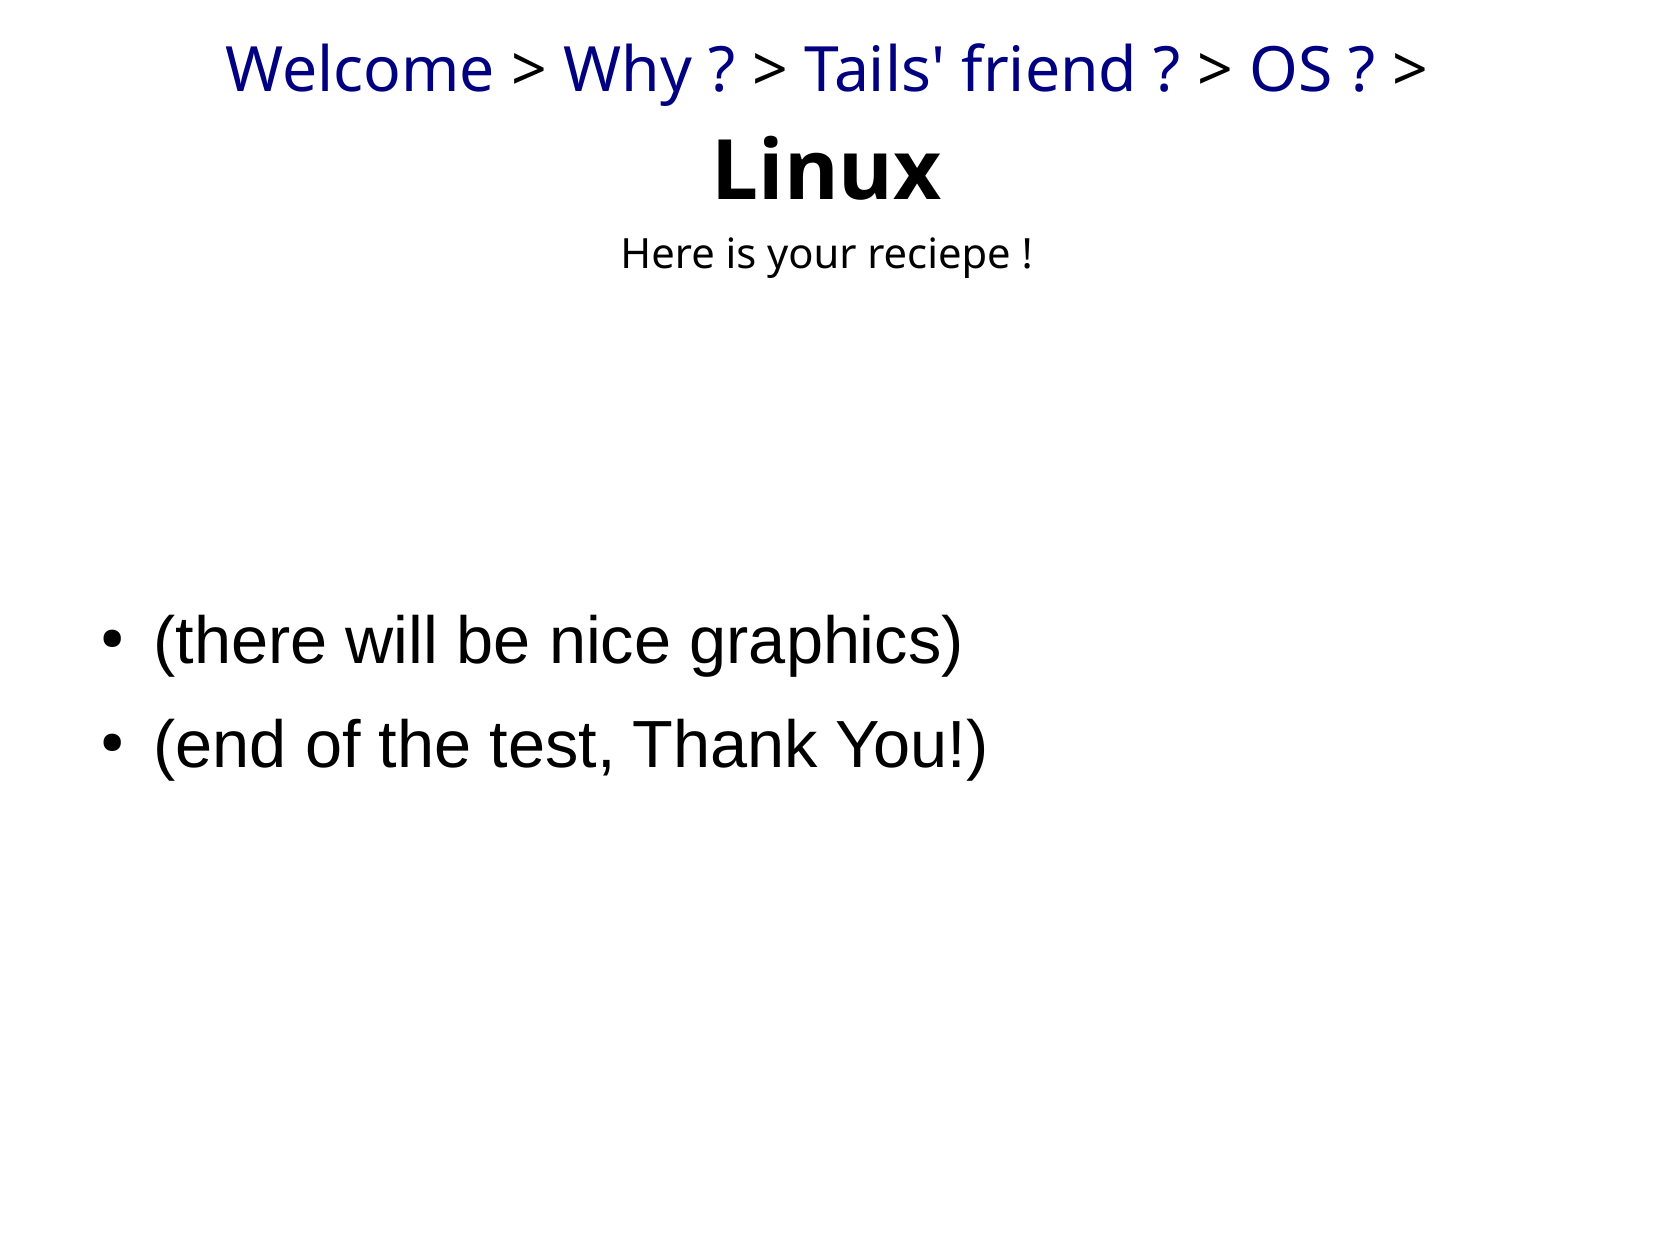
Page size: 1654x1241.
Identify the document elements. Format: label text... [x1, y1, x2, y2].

list (there will be nice graphics) (end of the test, Thank You!) [82, 290, 1538, 1205]
title Welcome > Why ? > Tails' friend ? > OS ? > Linux Here is your reciepe ! [82, 35, 1571, 271]
